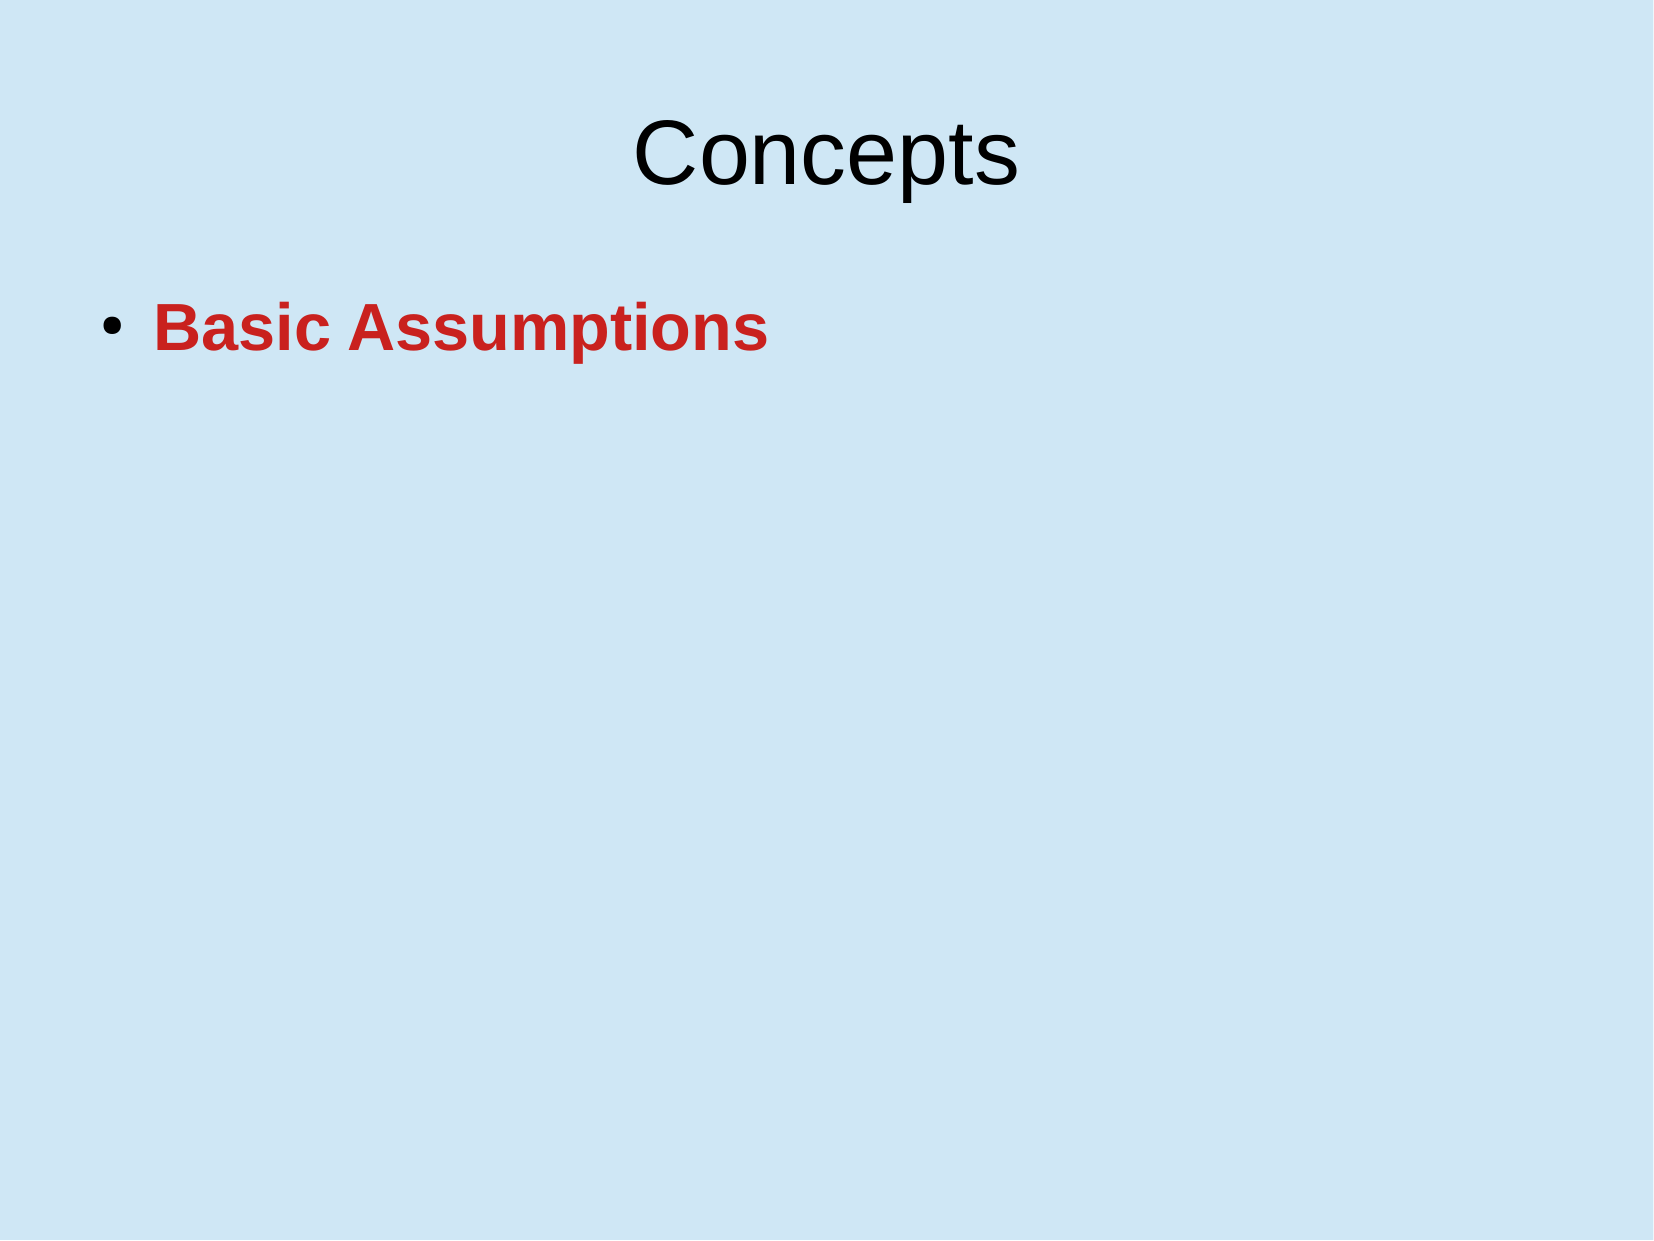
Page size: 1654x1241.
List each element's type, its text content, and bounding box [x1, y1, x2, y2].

list Basic Assumptions [82, 290, 1571, 1010]
title Concepts [82, 49, 1571, 257]
